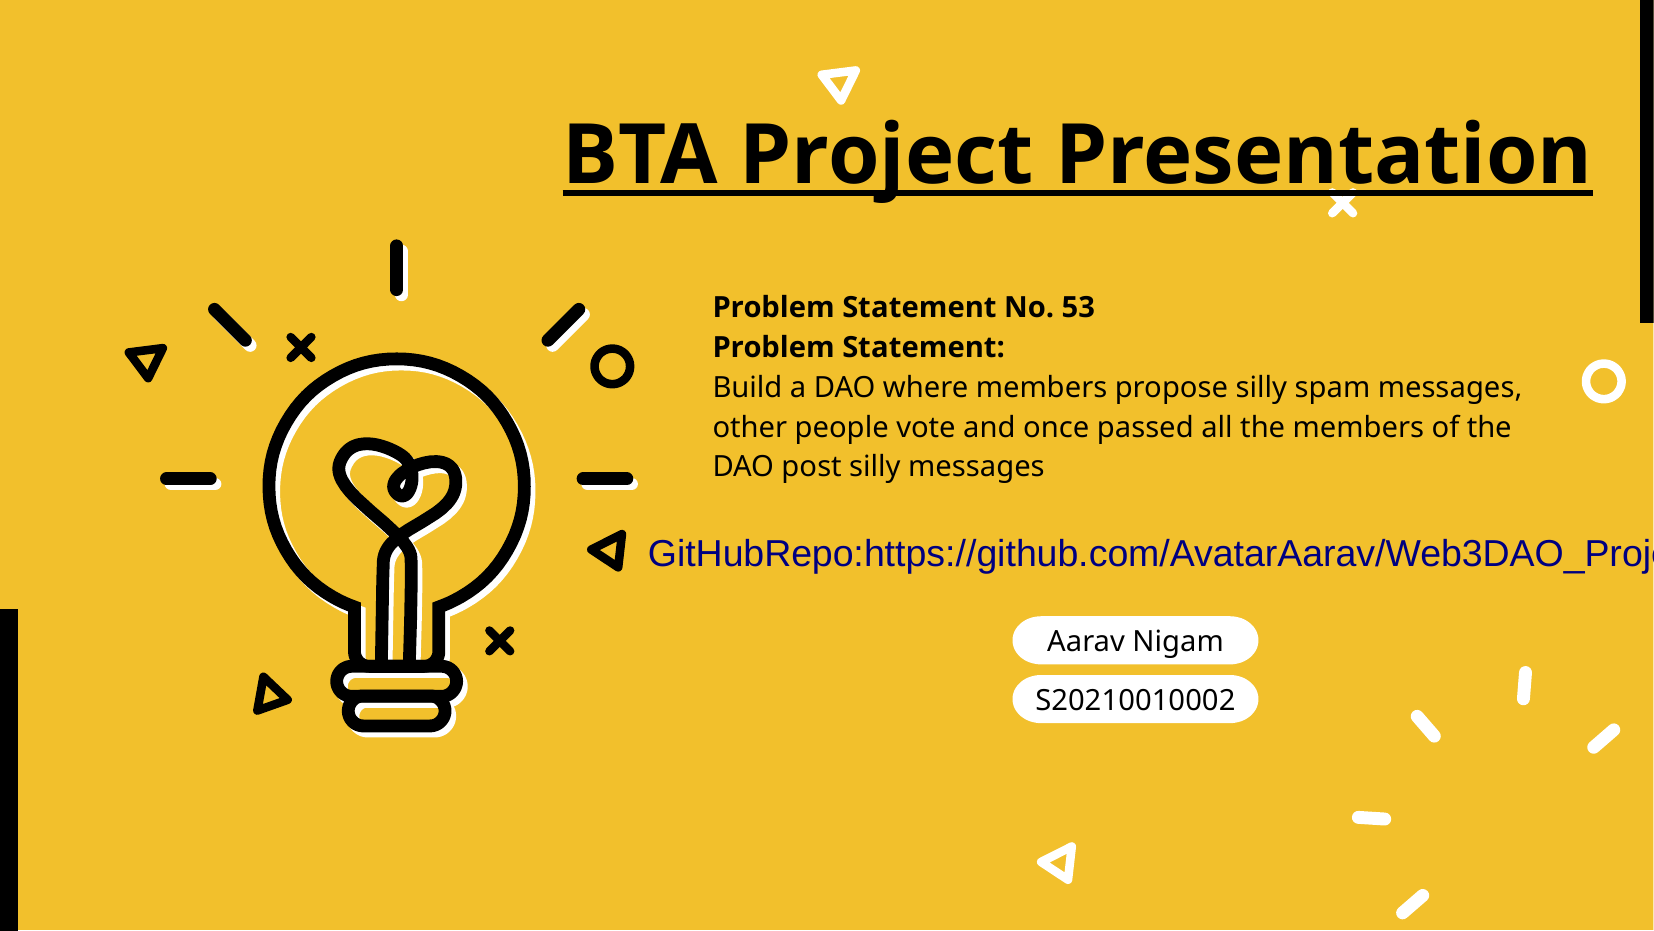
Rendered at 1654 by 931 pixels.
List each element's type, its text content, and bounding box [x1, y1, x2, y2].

text_box S20210010002 [1012, 675, 1259, 724]
title BTA Project Presentation [562, 37, 1613, 265]
text_box Aarav Nigam [1012, 616, 1259, 665]
text_box Problem Statement No. 53 Problem Statement: Build a DAO where members propose silly spam messages, other people vote and once passed all the members of the DAO post silly messages [712, 286, 1576, 525]
text_box GitHubRepo:https://github.com/AvatarAarav/Web3DAO_Project [633, 525, 1654, 596]
